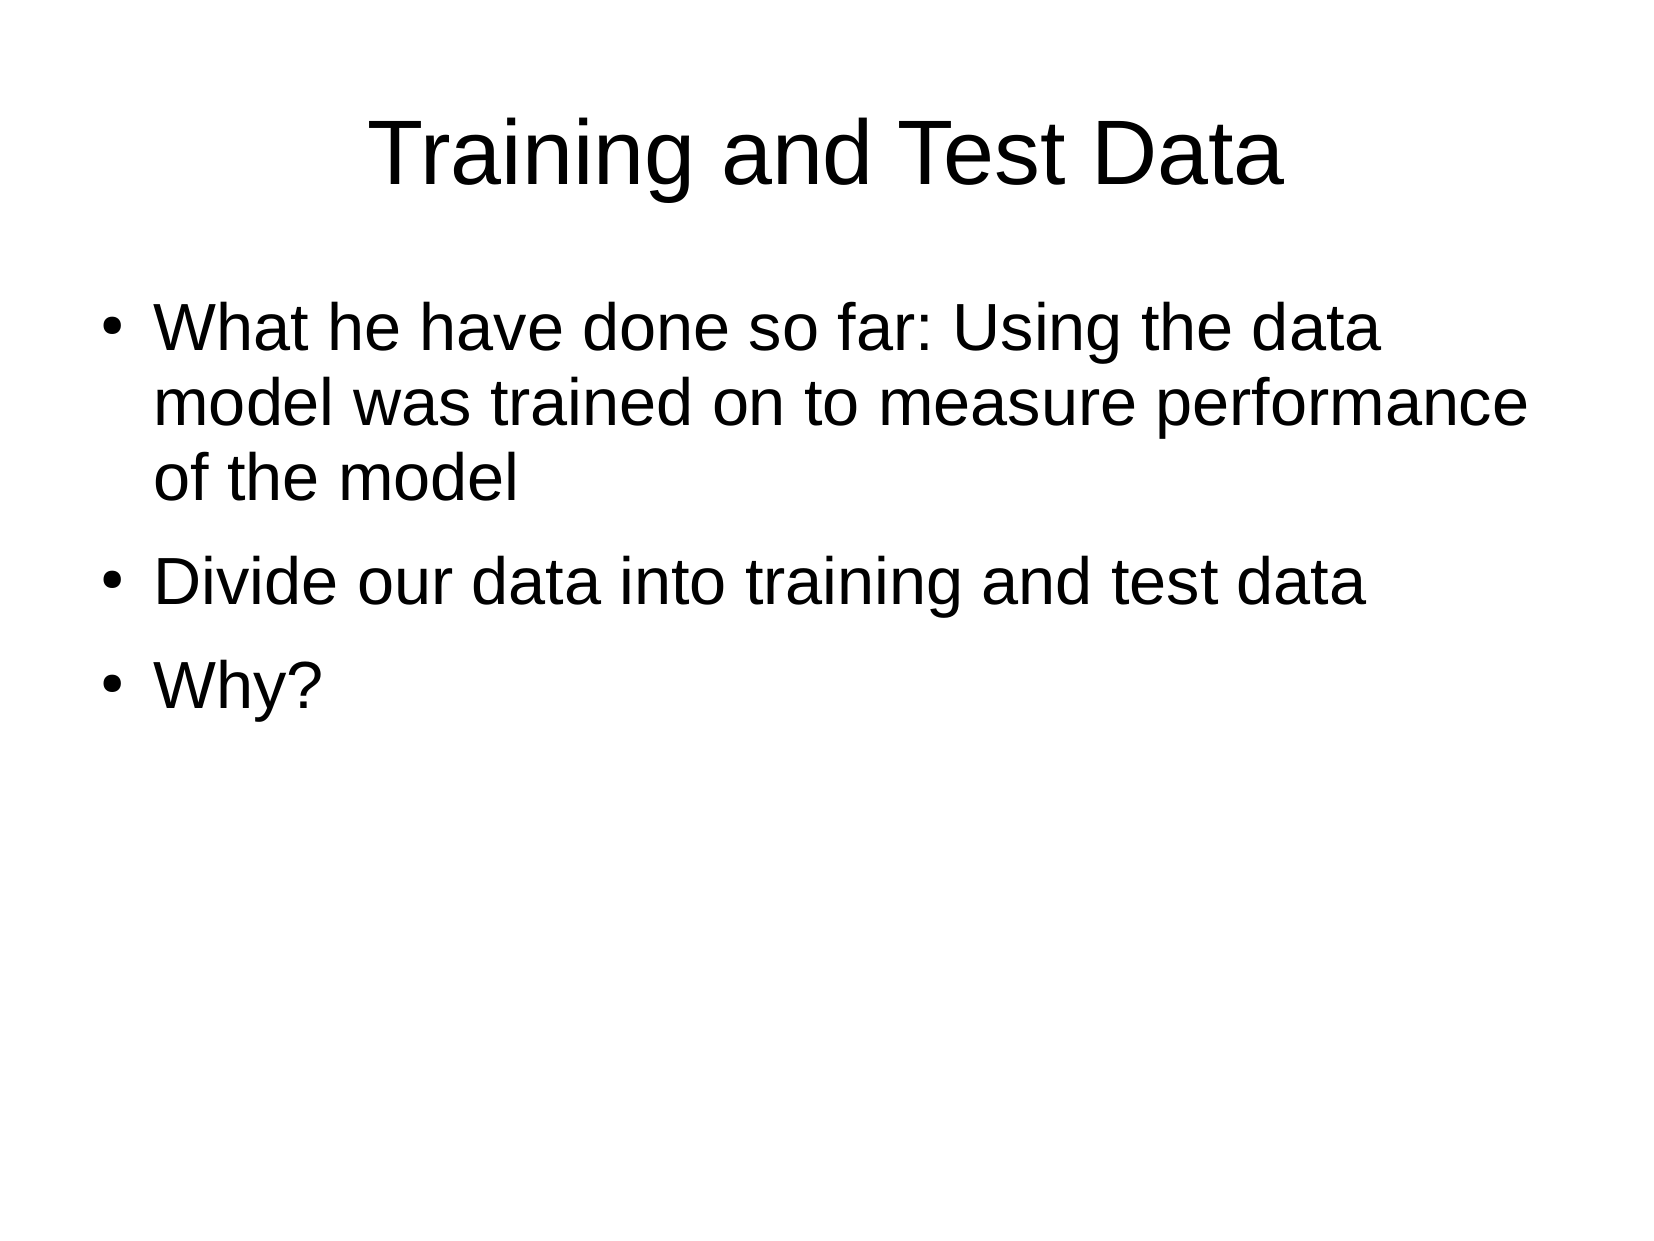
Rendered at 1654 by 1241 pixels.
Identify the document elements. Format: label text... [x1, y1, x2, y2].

list What he have done so far: Using the data model was trained on to measure performance of the model Divide our data into training and test data Why? [82, 290, 1571, 1010]
title Training and Test Data [82, 49, 1571, 257]
